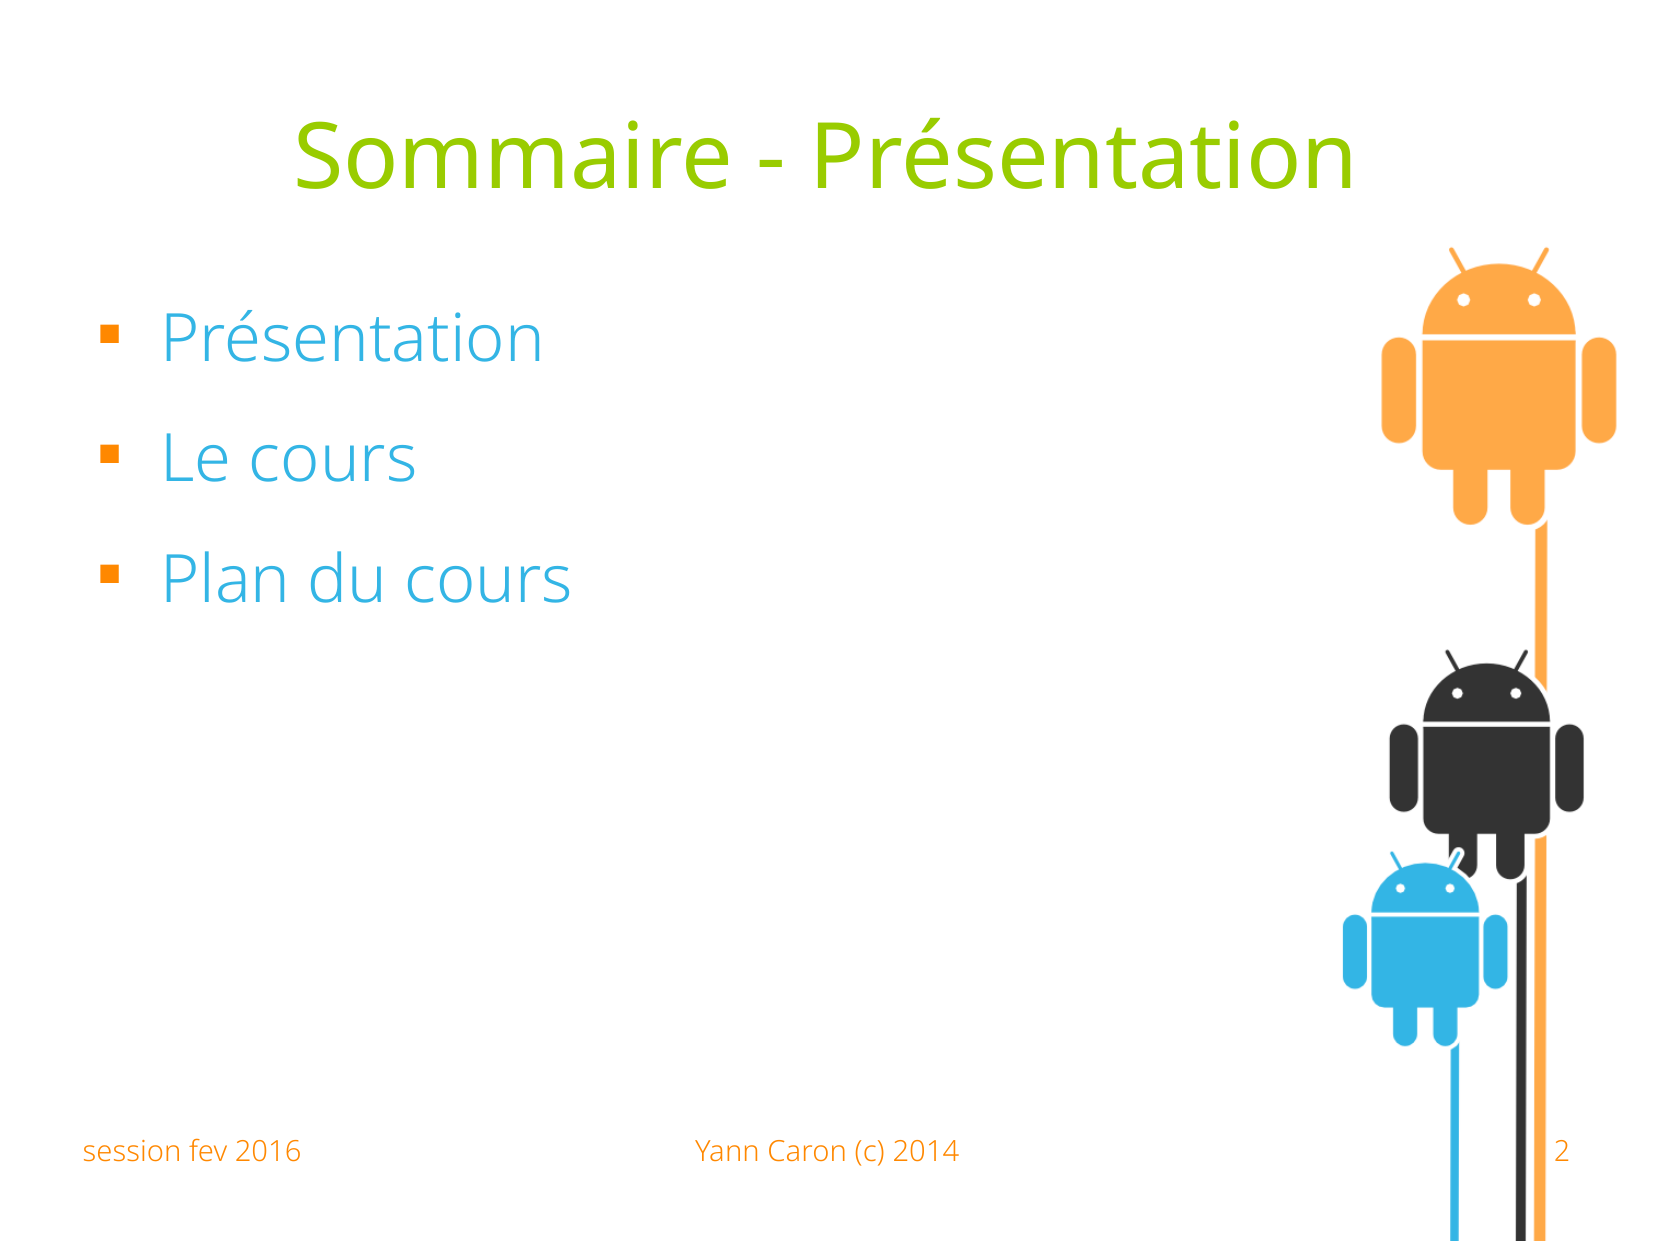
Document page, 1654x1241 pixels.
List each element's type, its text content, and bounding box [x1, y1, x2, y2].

list Présentation Le cours Plan du cours [82, 290, 1571, 1010]
picture [19, 14, 1634, 1241]
title Sommaire - Présentation [82, 49, 1571, 257]
